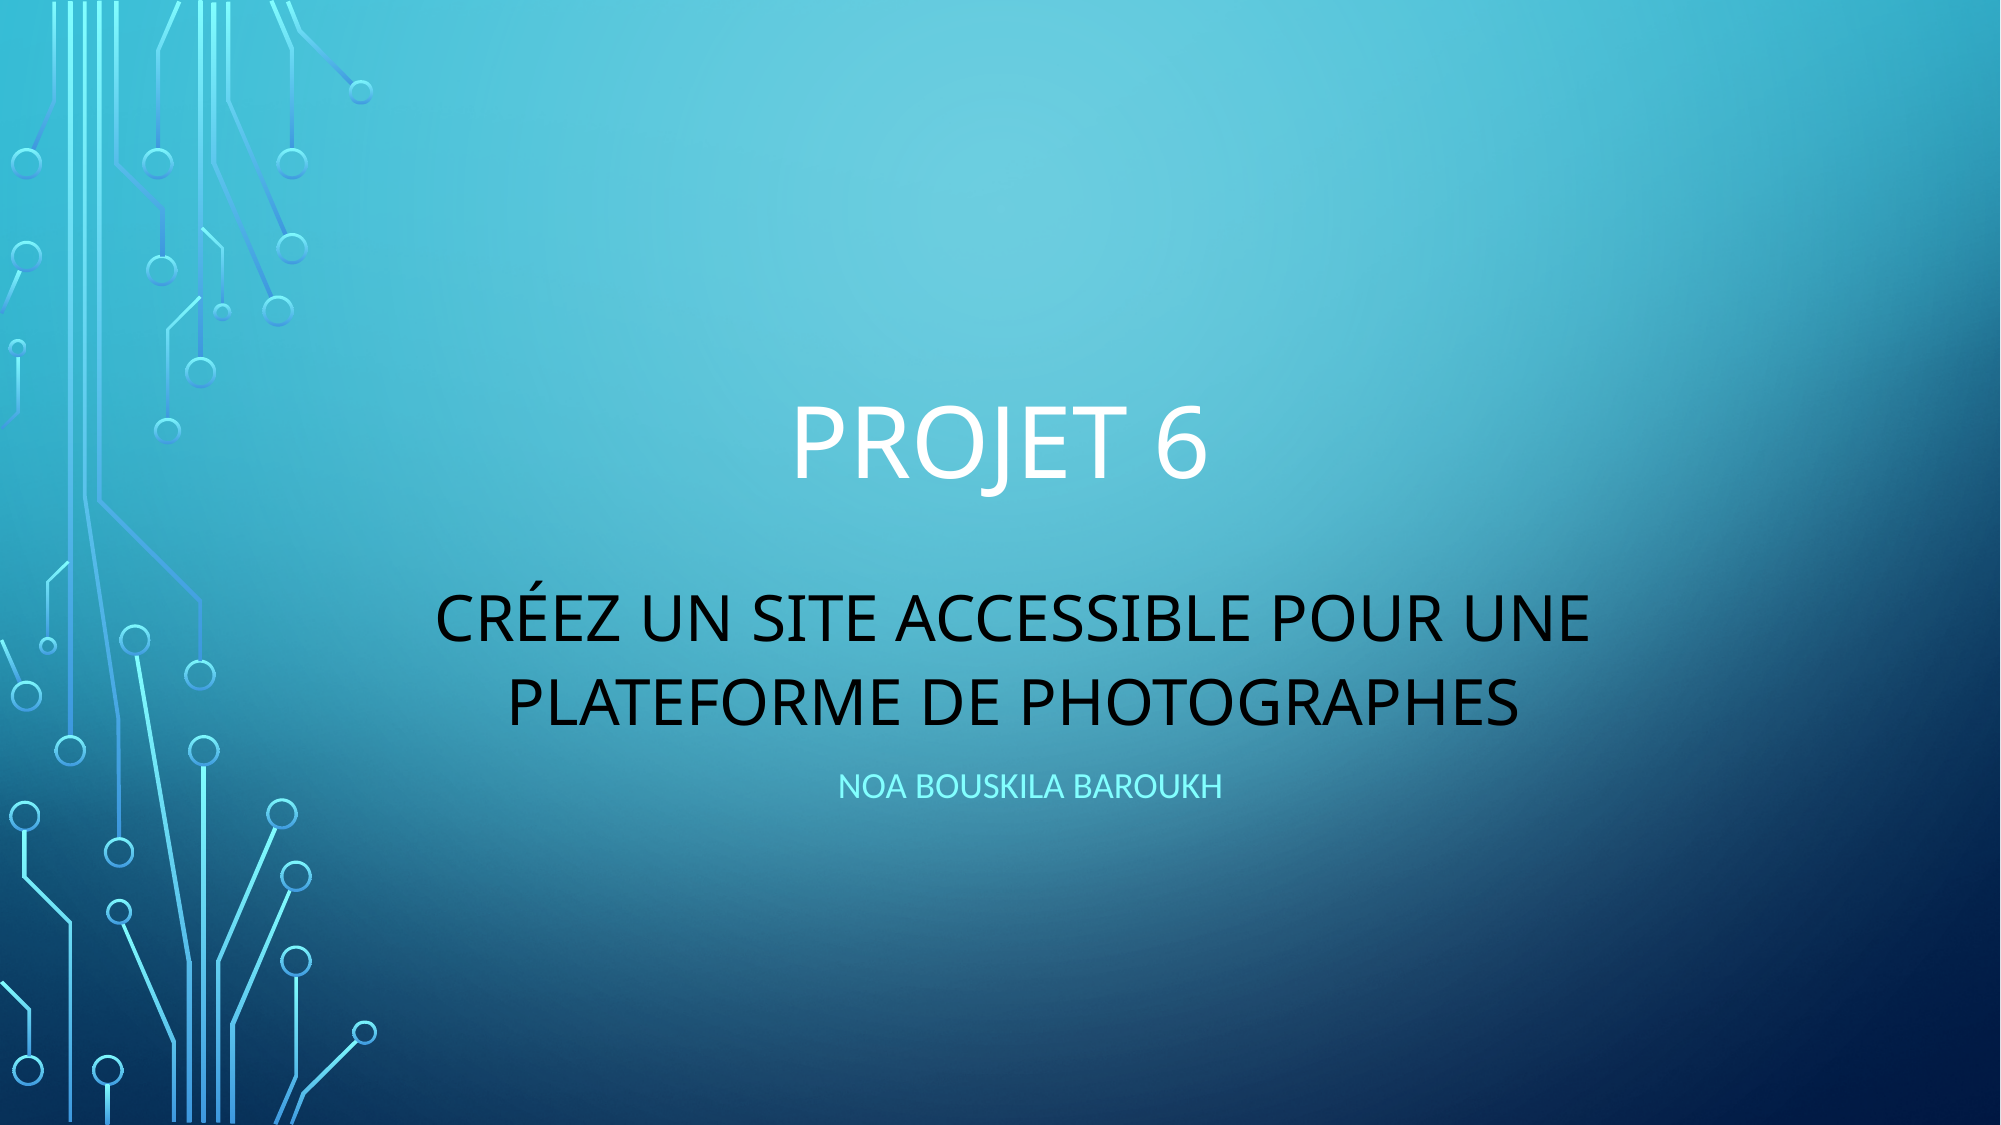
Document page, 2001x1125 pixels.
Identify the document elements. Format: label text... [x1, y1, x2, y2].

title PROJET 6 [278, 116, 1722, 508]
subtitle Créez un site accessible pour une plateforme de photographes NOA BOUSKILA BAROUKH [404, 562, 1624, 835]
